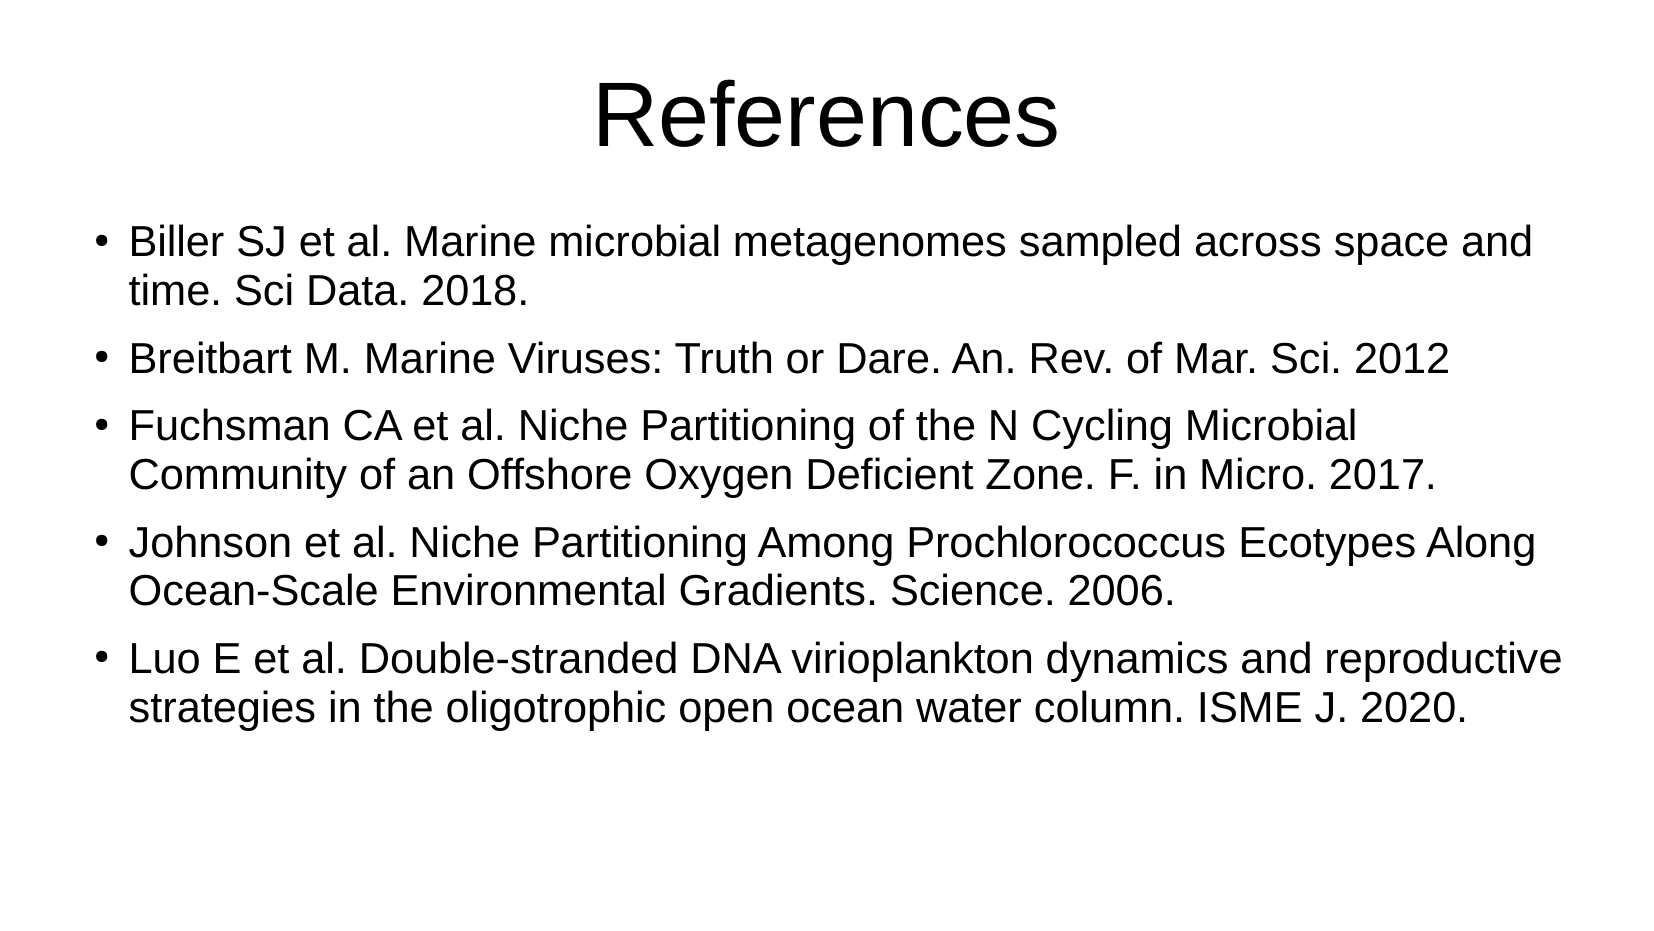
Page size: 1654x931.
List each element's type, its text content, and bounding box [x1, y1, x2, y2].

title References [82, 37, 1571, 193]
list Biller SJ et al. Marine microbial metagenomes sampled across space and time. Sci Data. 2018. Breitbart M. Marine Viruses: Truth or Dare. An. Rev. of Mar. Sci. 2012 Fuchsman CA et al. Niche Partitioning of the N Cycling Microbial Community of an Offshore Oxygen Deficient Zone. F. in Micro. 2017. Johnson et al. Niche Partitioning Among Prochlorococcus Ecotypes Along Ocean-Scale Environmental Gradients. Science. 2006. Luo E et al. Double-stranded DNA virioplankton dynamics and reproductive strategies in the oligotrophic open ocean water column. ISME J. 2020. [82, 217, 1571, 758]
